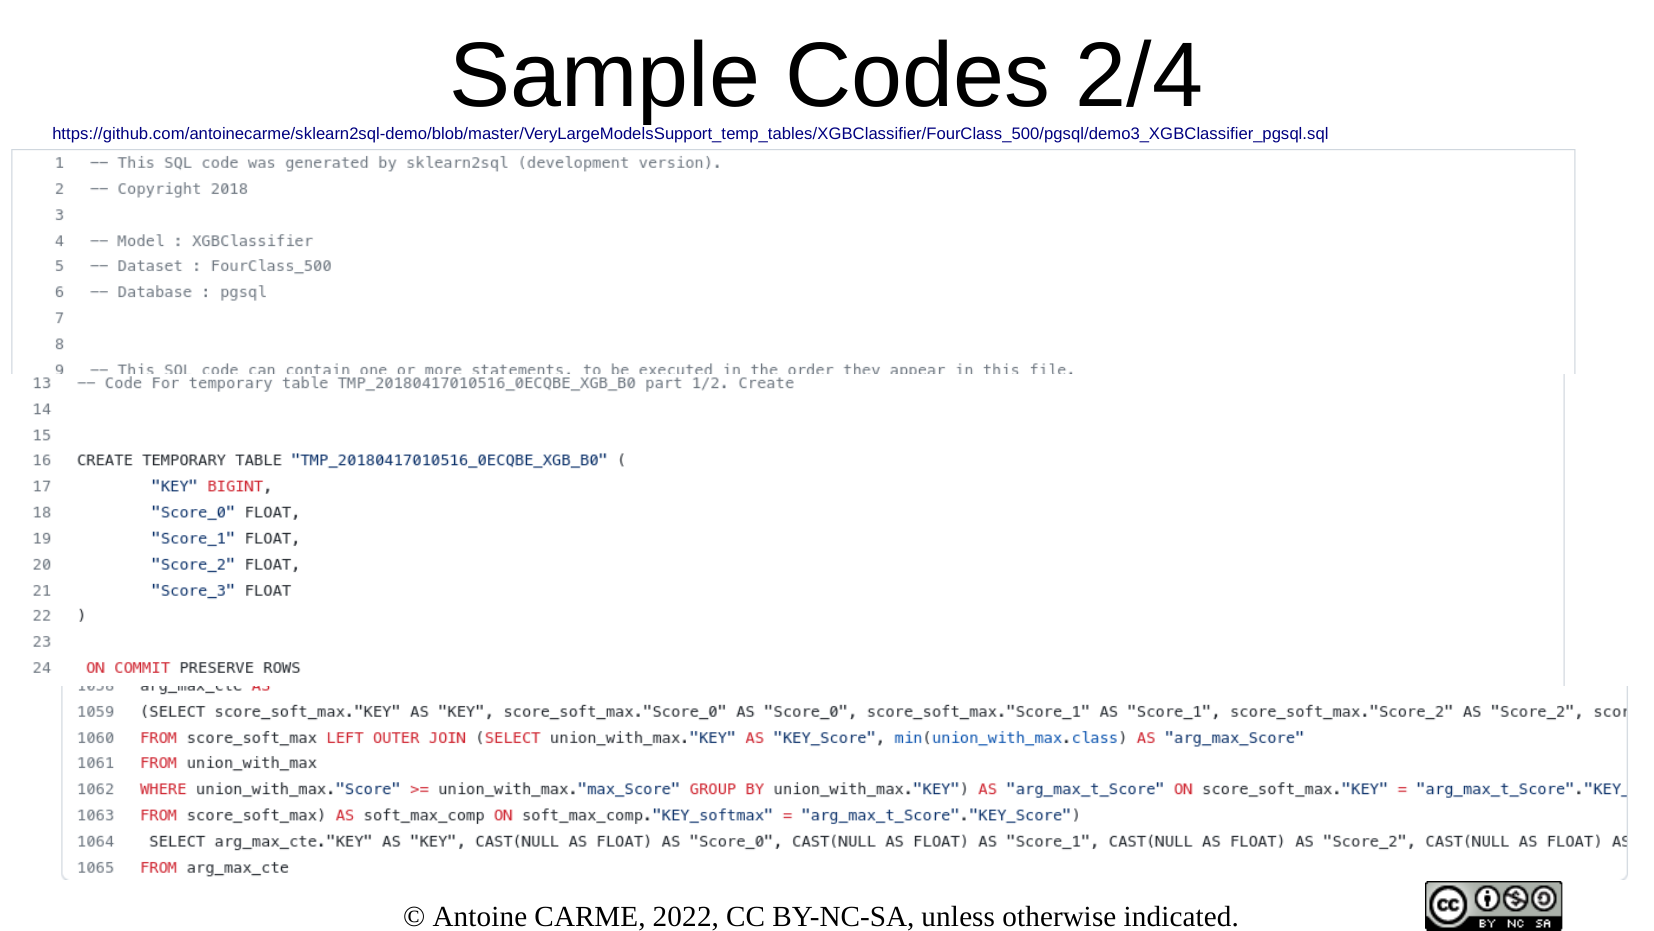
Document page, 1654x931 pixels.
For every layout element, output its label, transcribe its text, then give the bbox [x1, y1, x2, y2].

text_box https://github.com/antoinecarme/sklearn2sql-demo/blob/master/VeryLargeModelsSupport_temp_tables/XGBClassifier/FourClass_500/pgsql/demo3_XGBClassifier_pgsql.sql [37, 117, 1538, 160]
picture [1425, 881, 1563, 931]
title Sample Codes 2/4 [82, 23, 1571, 127]
picture [0, 149, 1654, 880]
